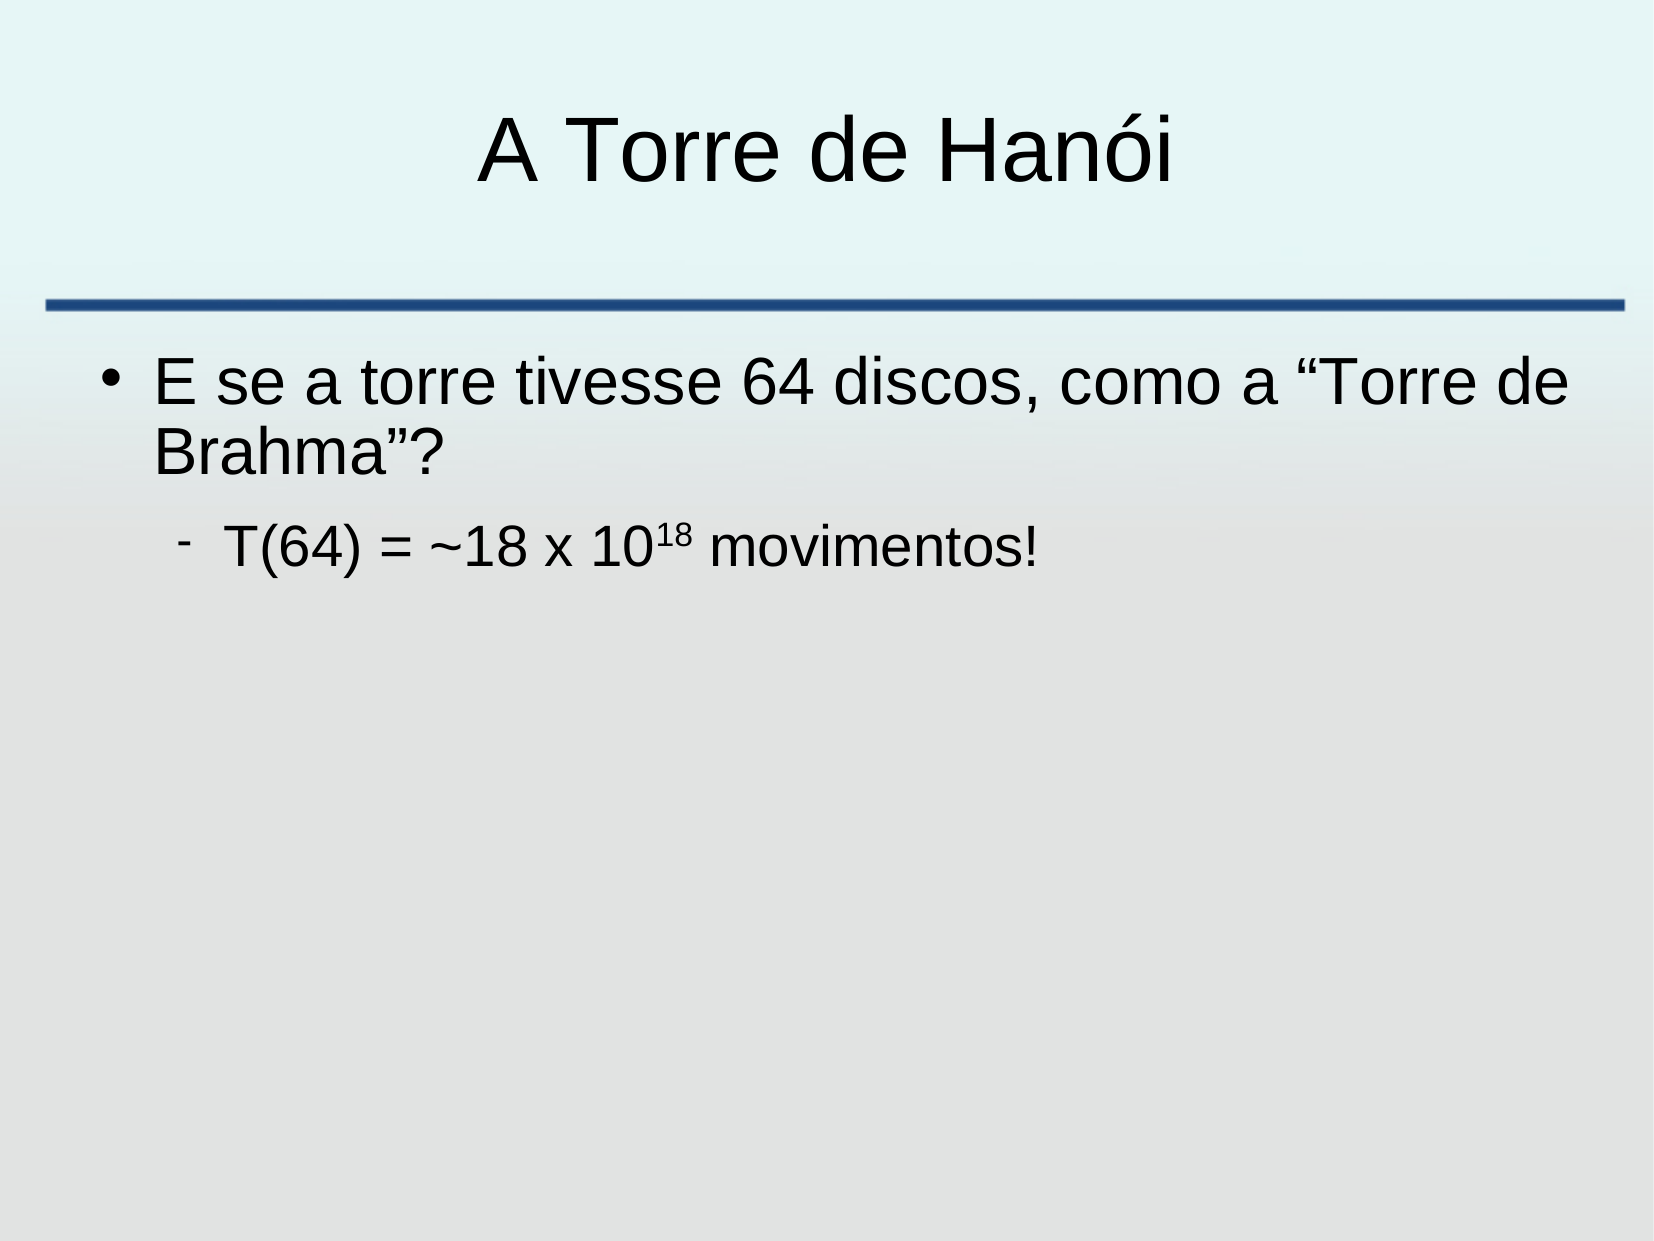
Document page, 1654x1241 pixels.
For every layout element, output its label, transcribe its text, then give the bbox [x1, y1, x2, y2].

picture [0, 0, 1654, 1241]
list E se a torre tivesse 64 discos, como a “Torre de Brahma”? T(64) = ~18 x 1018 movimentos! [82, 349, 1618, 1153]
title A Torre de Hanói [29, 56, 1625, 249]
